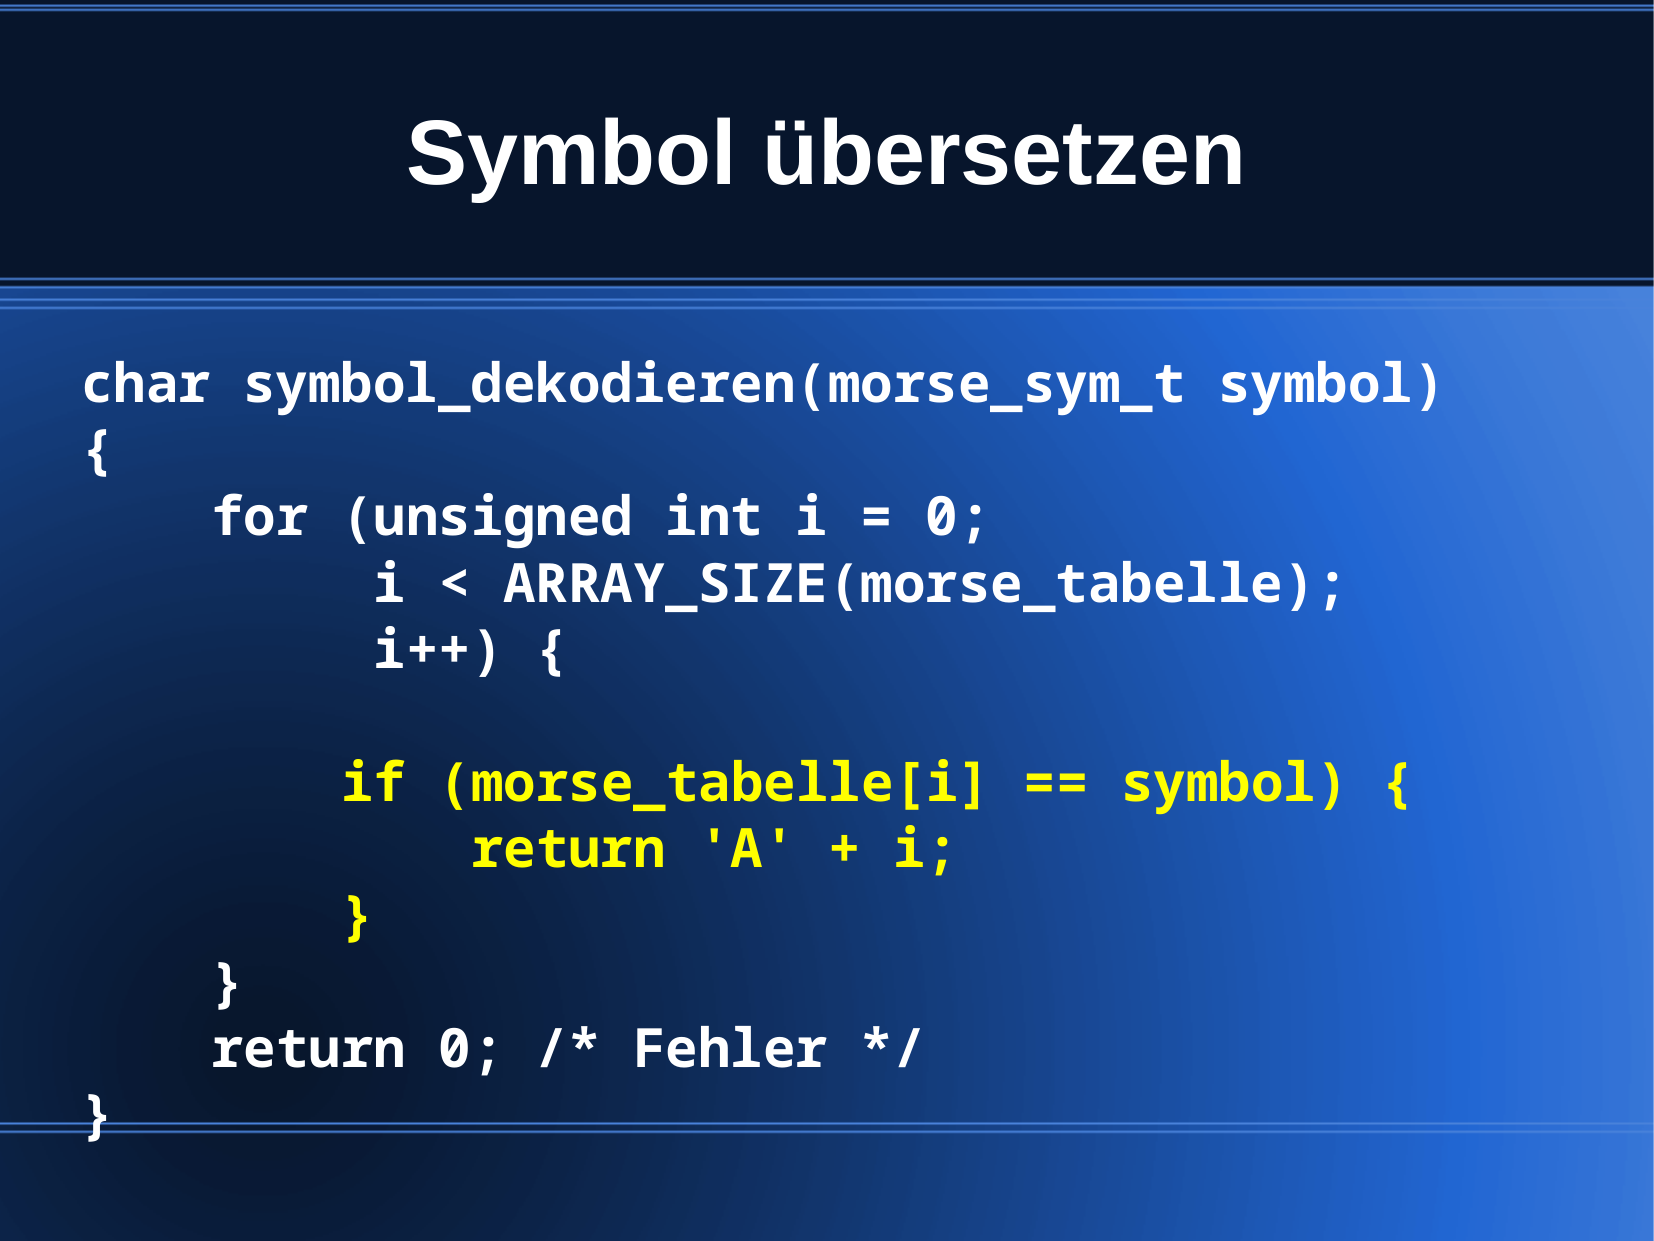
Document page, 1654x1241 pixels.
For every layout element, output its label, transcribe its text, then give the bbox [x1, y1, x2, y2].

list char symbol_dekodieren(morse_sym_t symbol) { for (unsigned int i = 0; i < ARRAY_SIZE(morse_tabelle); i++) { if (morse_tabelle[i] == symbol) { return 'A' + i; } } return 0; /* Fehler */ } [81, 372, 1570, 1118]
title Symbol übersetzen [82, 49, 1571, 257]
picture [0, 0, 1654, 1241]
